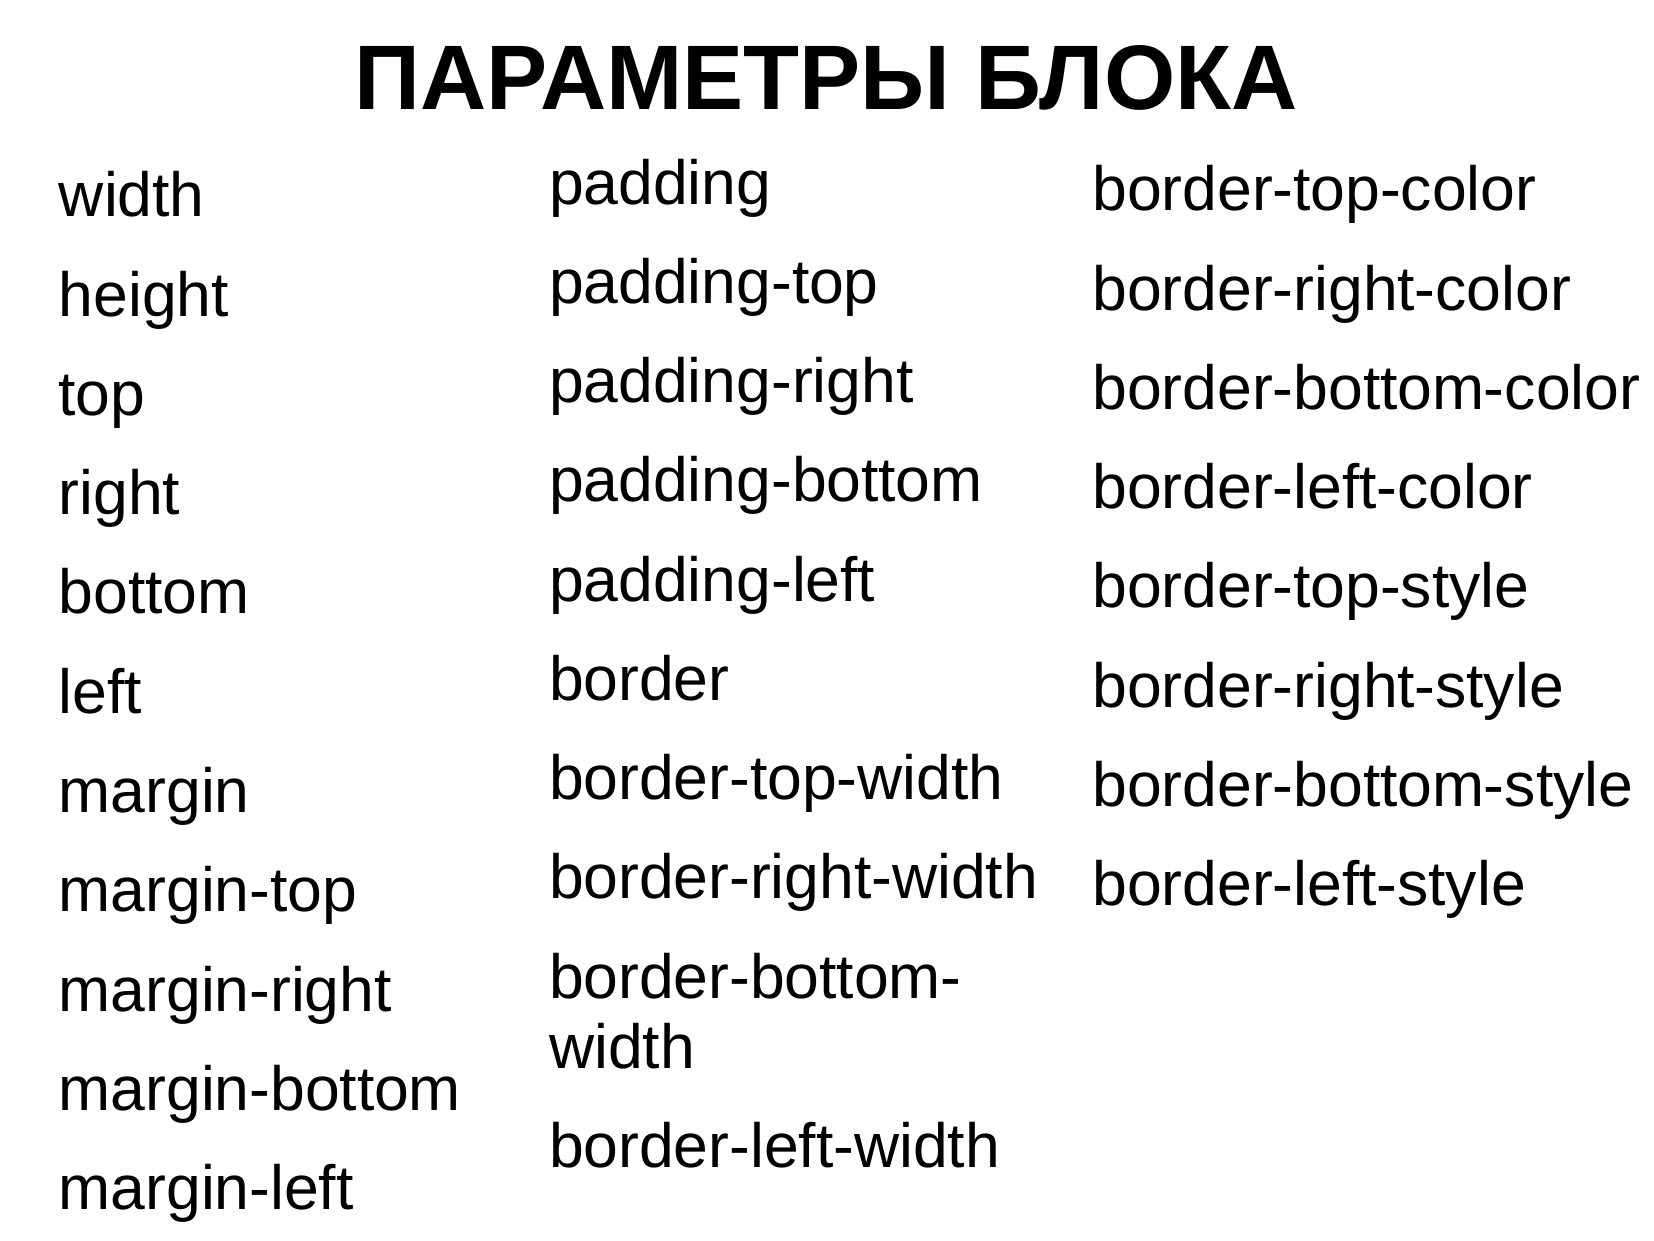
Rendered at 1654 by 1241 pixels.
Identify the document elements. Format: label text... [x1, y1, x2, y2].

title ПАРАМЕТРЫ БЛОКА [82, 2, 1571, 154]
list padding padding-top padding-right padding-bottom padding-left border border-top-width border-right-width border-bottom-width border-left-width [478, 147, 1047, 1179]
list width height top right bottom left margin margin-top margin-right margin-bottom margin-left [0, 160, 468, 1221]
list border-top-color border-right-color border-bottom-color border-left-color border-top-style border-right-style border-bottom-style border-left-style [1021, 154, 1654, 1016]
